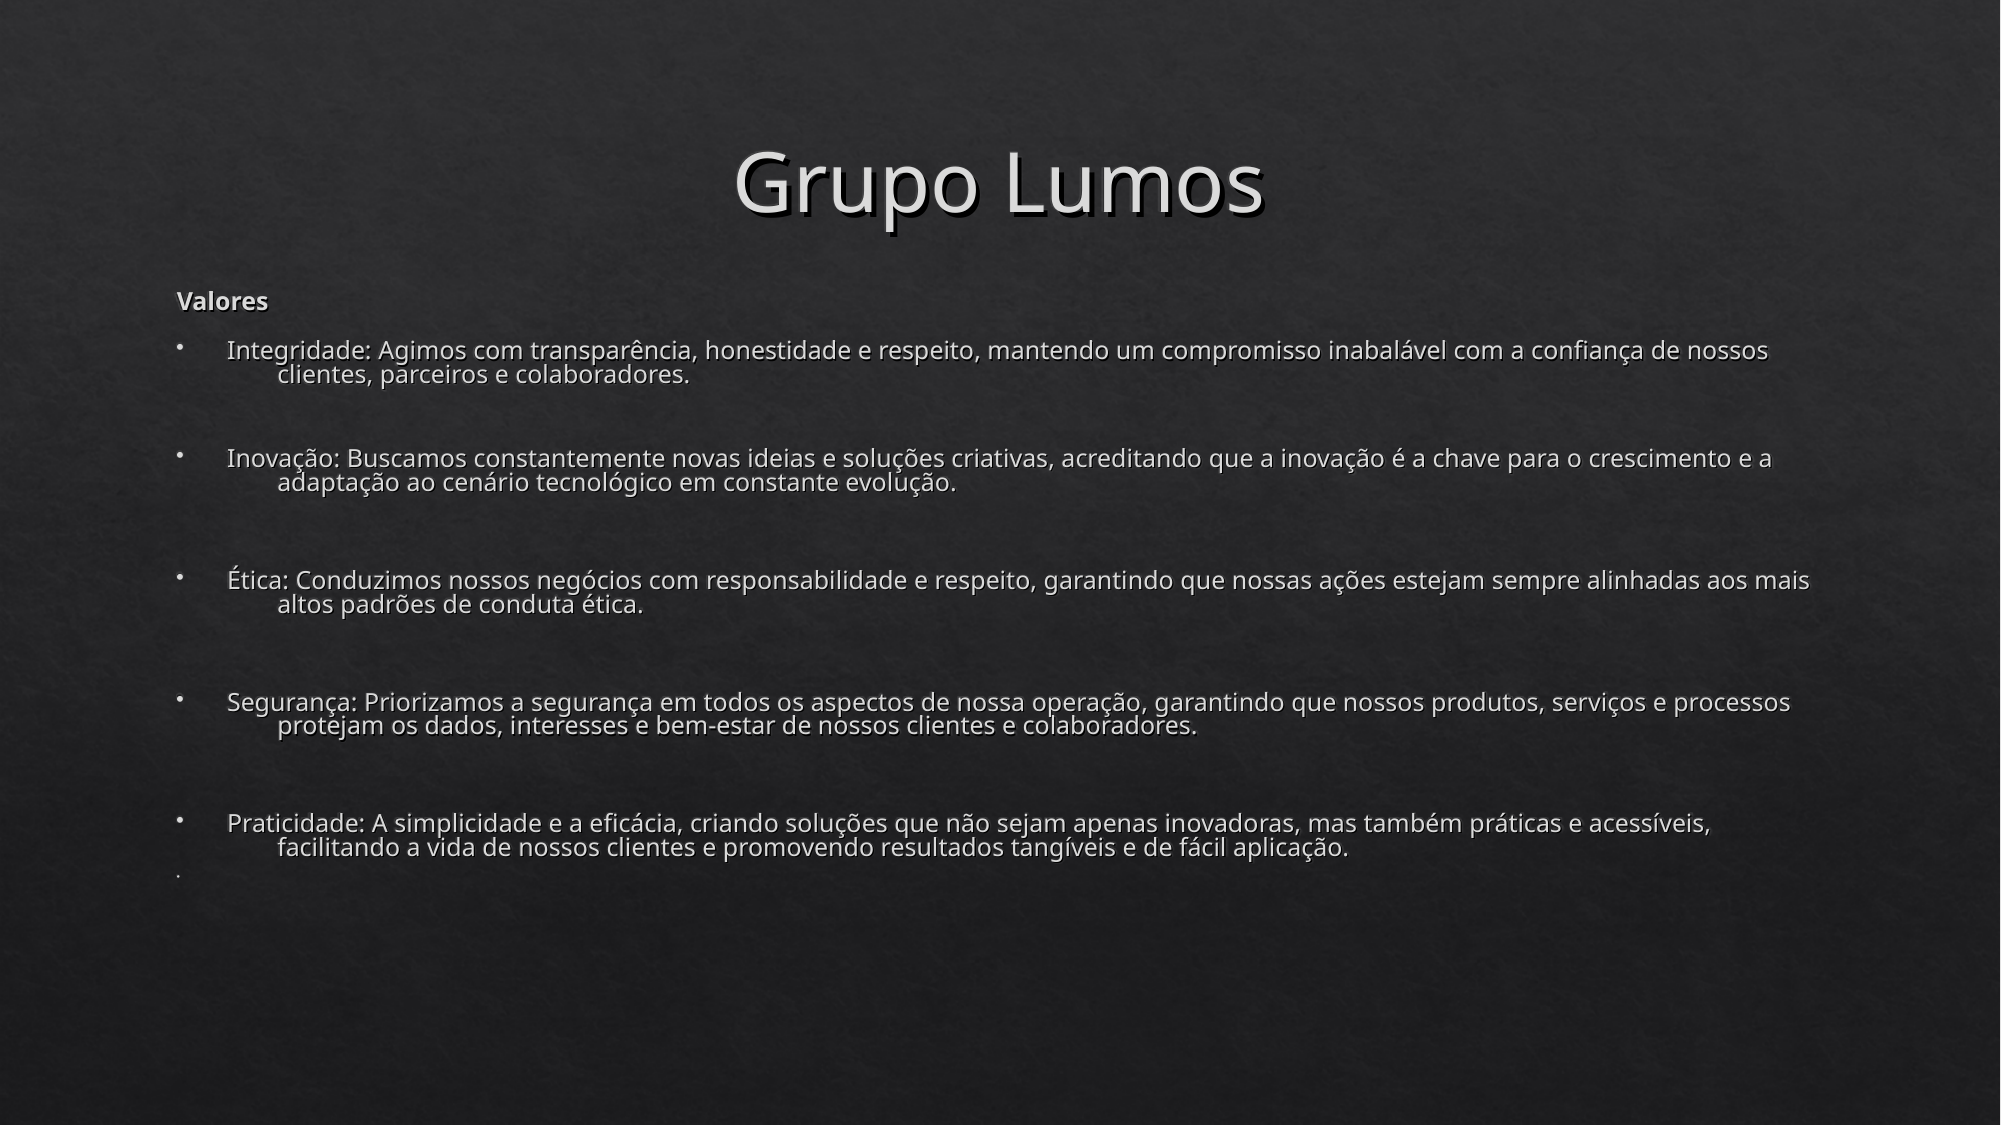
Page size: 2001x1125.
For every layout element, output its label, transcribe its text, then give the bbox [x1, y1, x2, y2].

title Grupo Lumos [149, 99, 1849, 260]
list Valores Integridade: Agimos com transparência, honestidade e respeito, mantendo um compromisso inabalável com a confiança de nossos clientes, parceiros e colaboradores. Inovação: Buscamos constantemente novas ideias e soluções criativas, acreditando que a inovação é a chave para o crescimento e a adaptação ao cenário tecnológico em constante evolução. Ética: Conduzimos nossos negócios com responsabilidade e respeito, garantindo que nossas ações estejam sempre alinhadas aos mais altos padrões de conduta ética. Segurança: Priorizamos a segurança em todos os aspectos de nossa operação, garantindo que nossos produtos, serviços e processos protejam os dados, interesses e bem-estar de nossos clientes e colaboradores. Praticidade: A simplicidade e a eficácia, criando soluções que não sejam apenas inovadoras, mas também práticas e acessíveis, facilitando a vida de nossos clientes e promovendo resultados tangíveis e de fácil aplicação. [149, 284, 1849, 1075]
